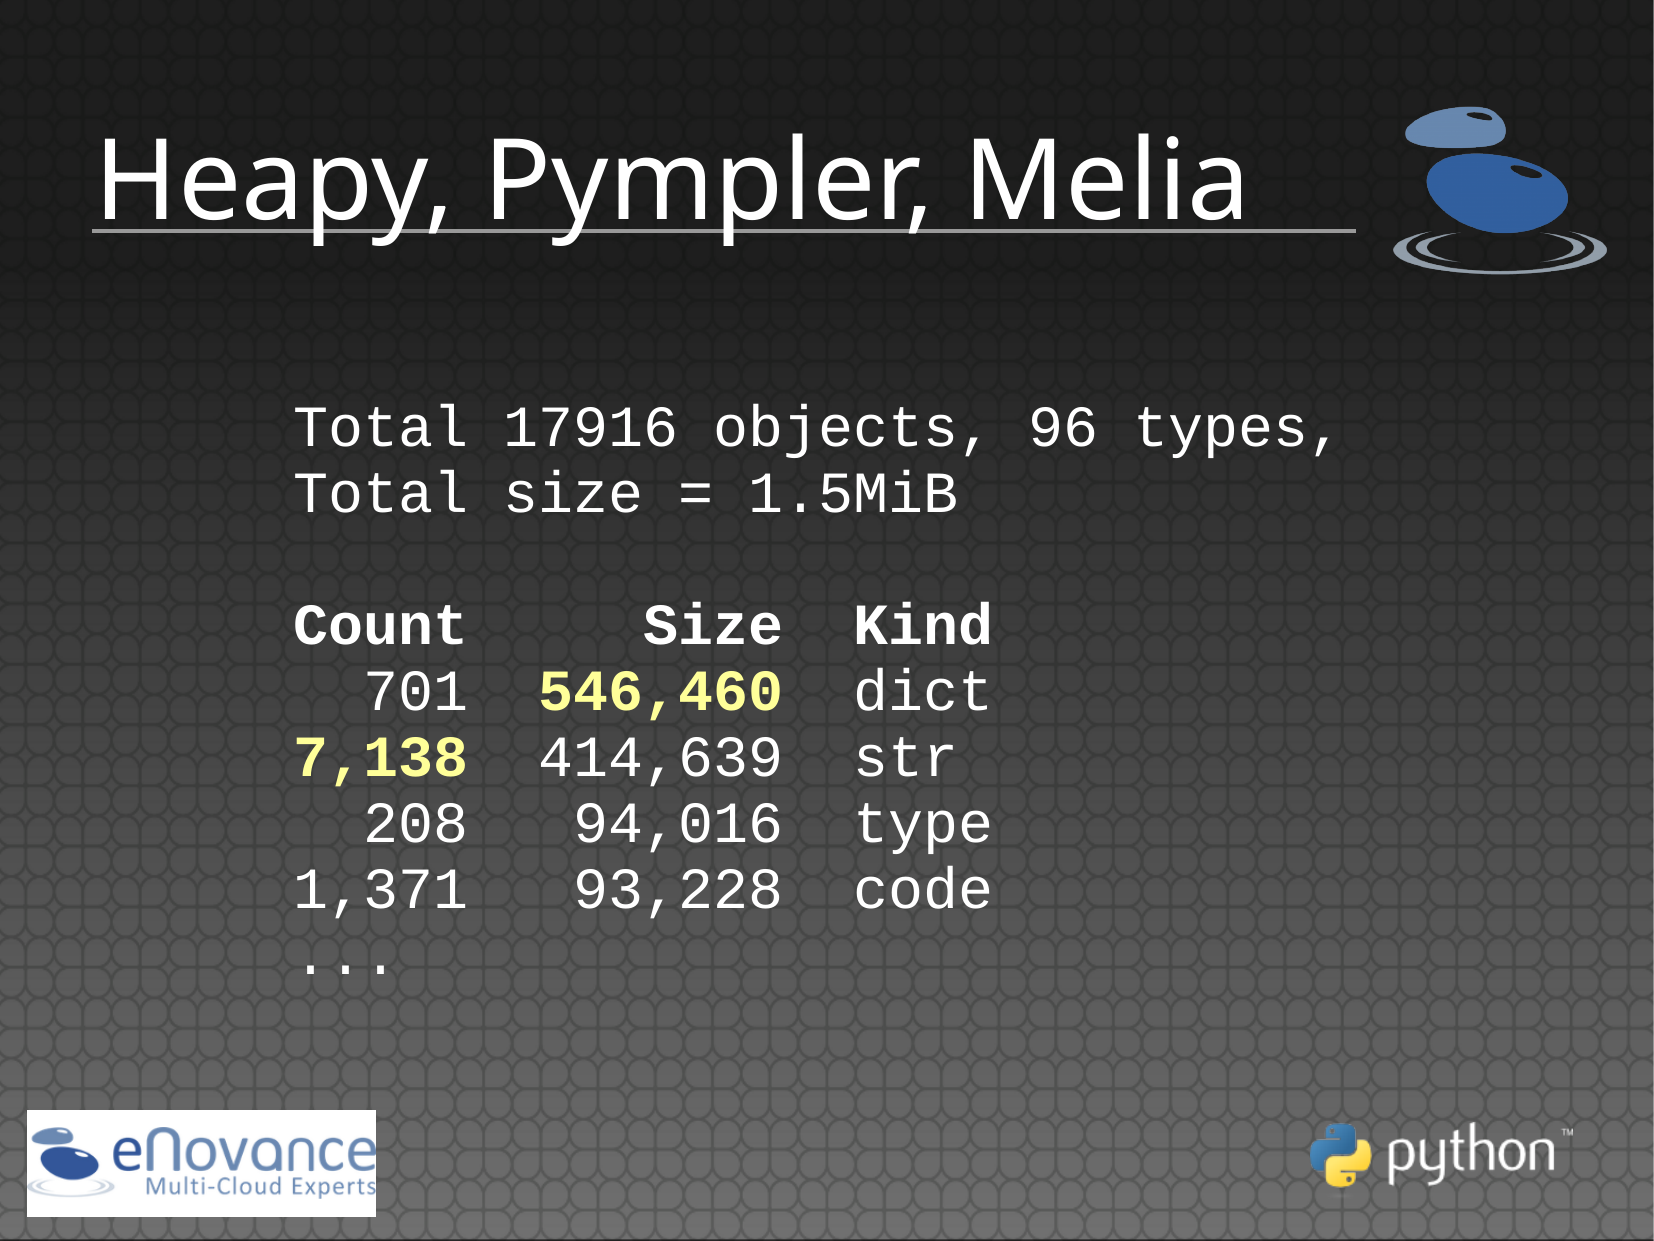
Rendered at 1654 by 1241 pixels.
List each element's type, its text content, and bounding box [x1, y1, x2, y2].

title Heapy, Pympler, Melia [94, 100, 1426, 251]
list Total 17916 objects, 96 types, Total size = 1.5MiB Count Size Kind 701 546,460 dict 7,138 414,639 str 208 94,016 type 1,371 93,228 code ... [293, 397, 1639, 1088]
picture [0, 0, 1654, 1241]
